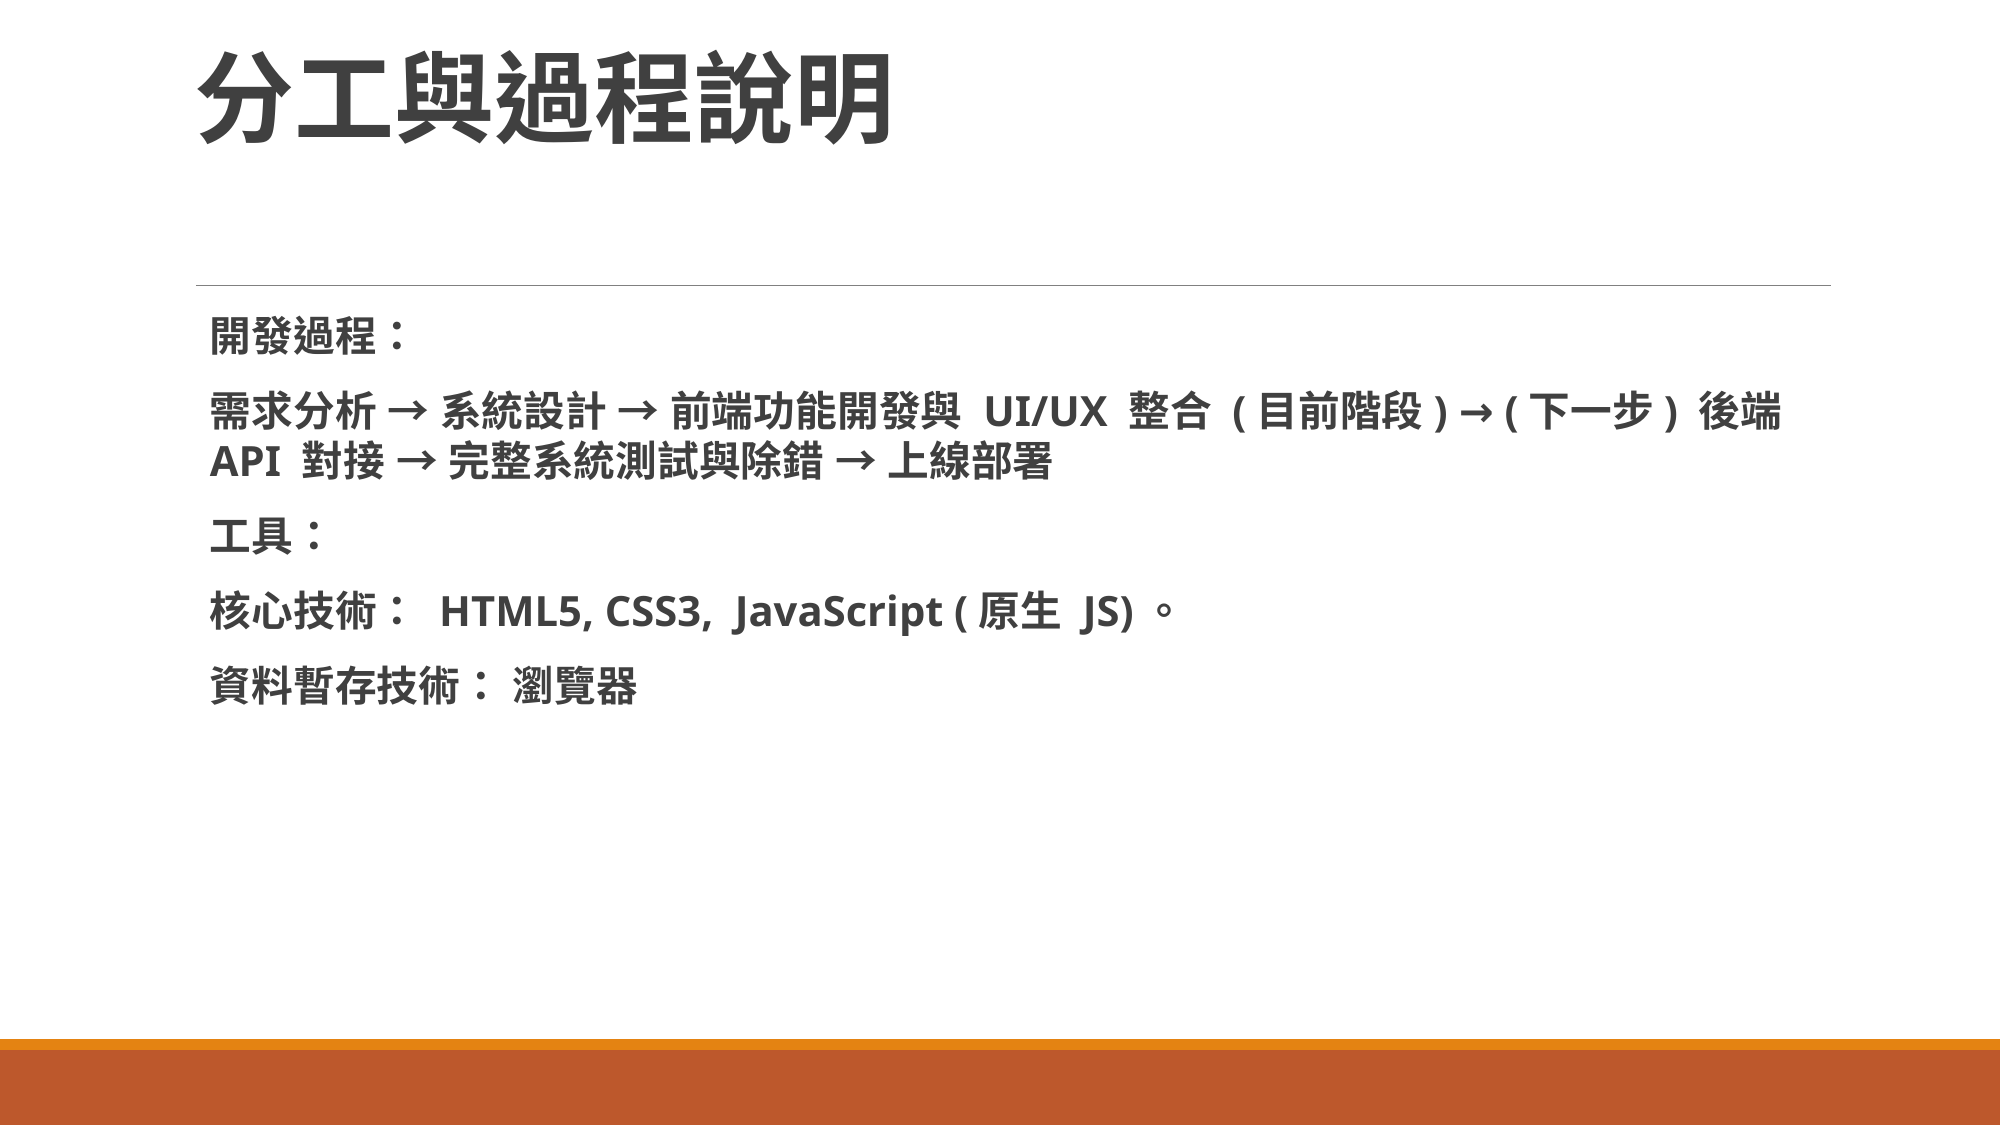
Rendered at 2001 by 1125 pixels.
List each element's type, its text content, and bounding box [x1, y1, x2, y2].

title 分工與過程說明 [180, 47, 1830, 285]
list 開發過程： 需求分析 → 系統設計 → 前端功能開發與 UI/UX 整合 (目前階段) → (下一步) 後端 API 對接 → 完整系統測試與除錯 → 上線部署 工具： 核心技術： HTML5, CSS3, JavaScript (原生 JS)。 資料暫存技術： 瀏覽器 [180, 302, 1830, 963]
